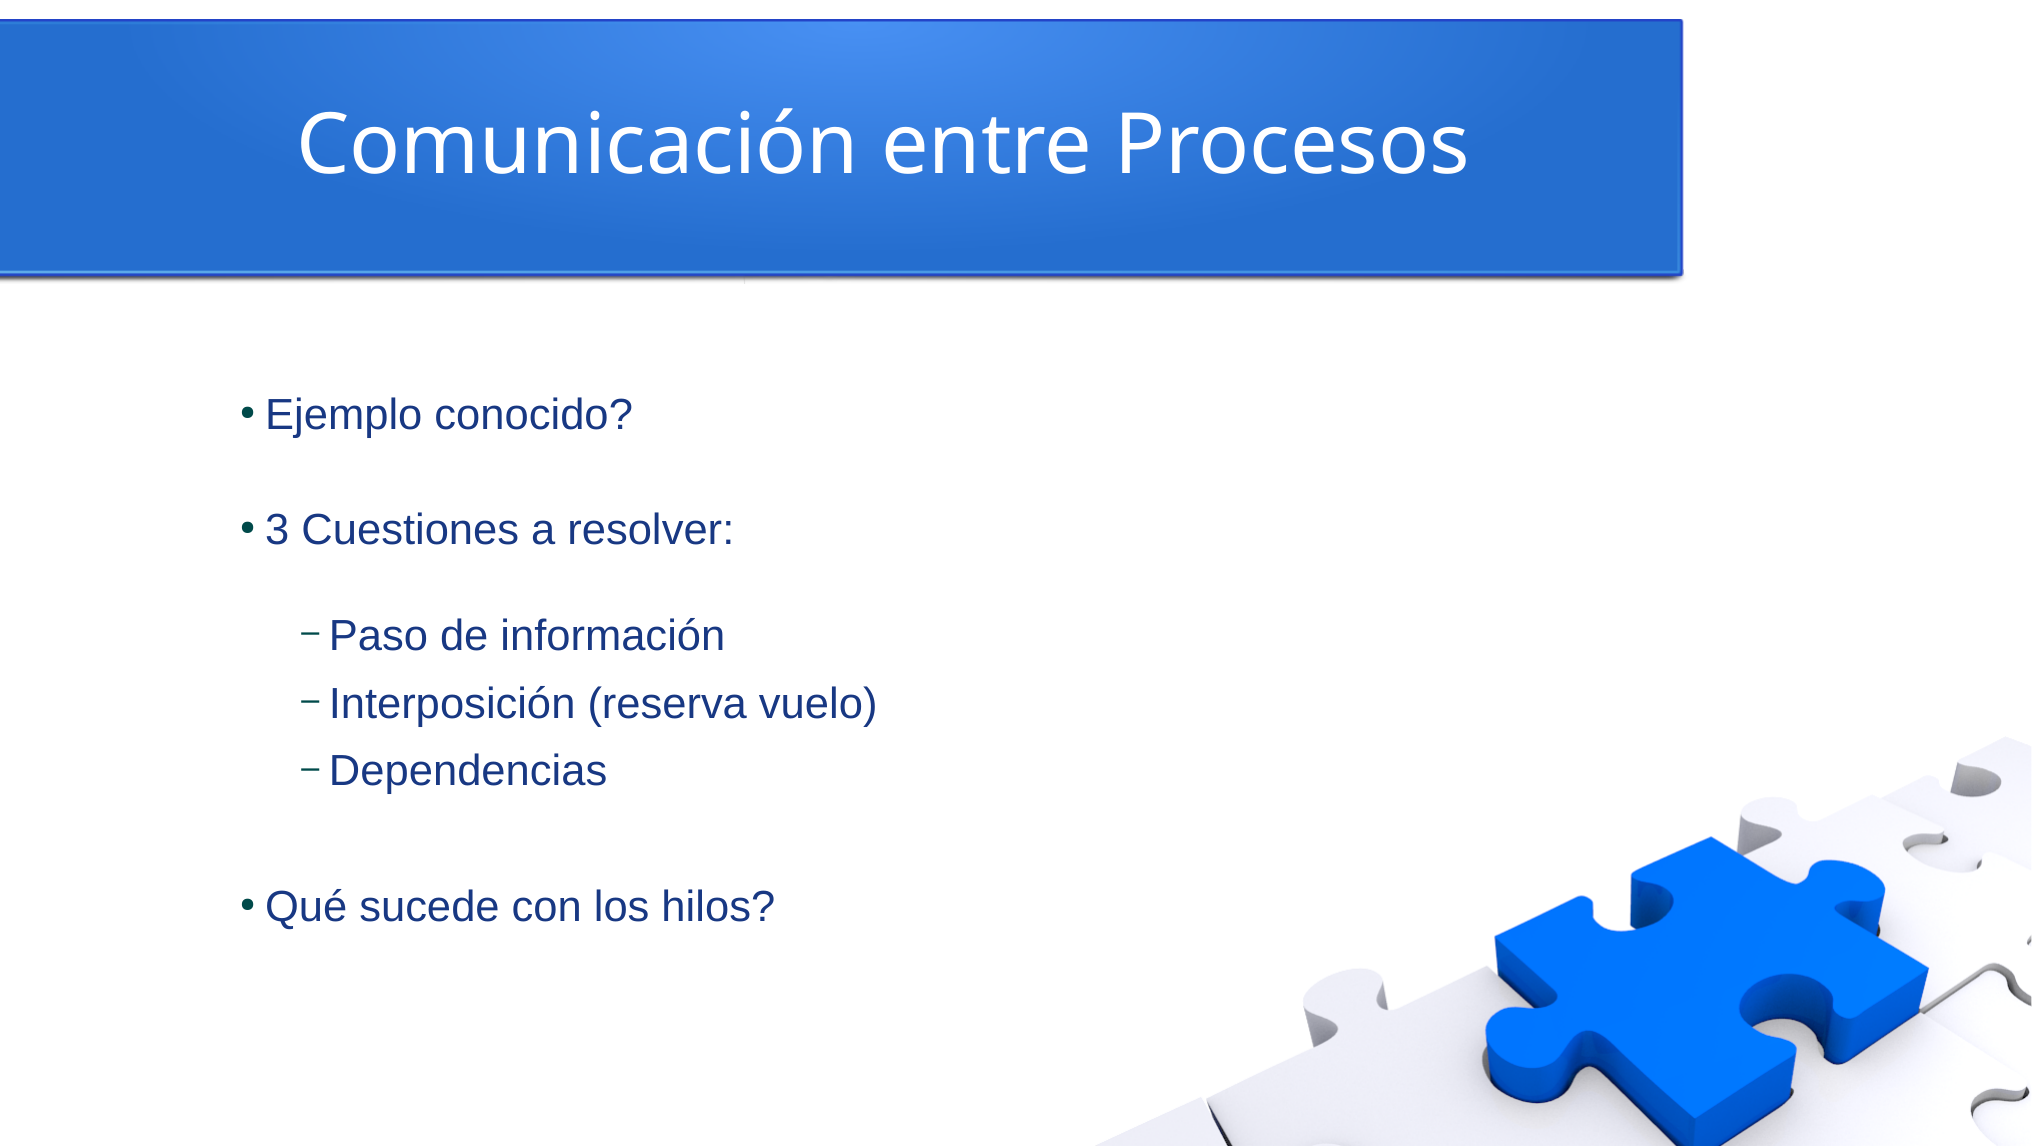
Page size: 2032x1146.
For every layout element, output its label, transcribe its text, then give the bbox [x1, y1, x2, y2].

list Ejemplo conocido? 3 Cuestiones a resolver: Paso de información Interposición (reserva vuelo) Dependencias Qué sucede con los hilos? [224, 389, 1418, 934]
picture [1071, 605, 2032, 1146]
picture [0, 19, 1689, 284]
title Comunicación entre Procesos [101, 45, 1666, 237]
